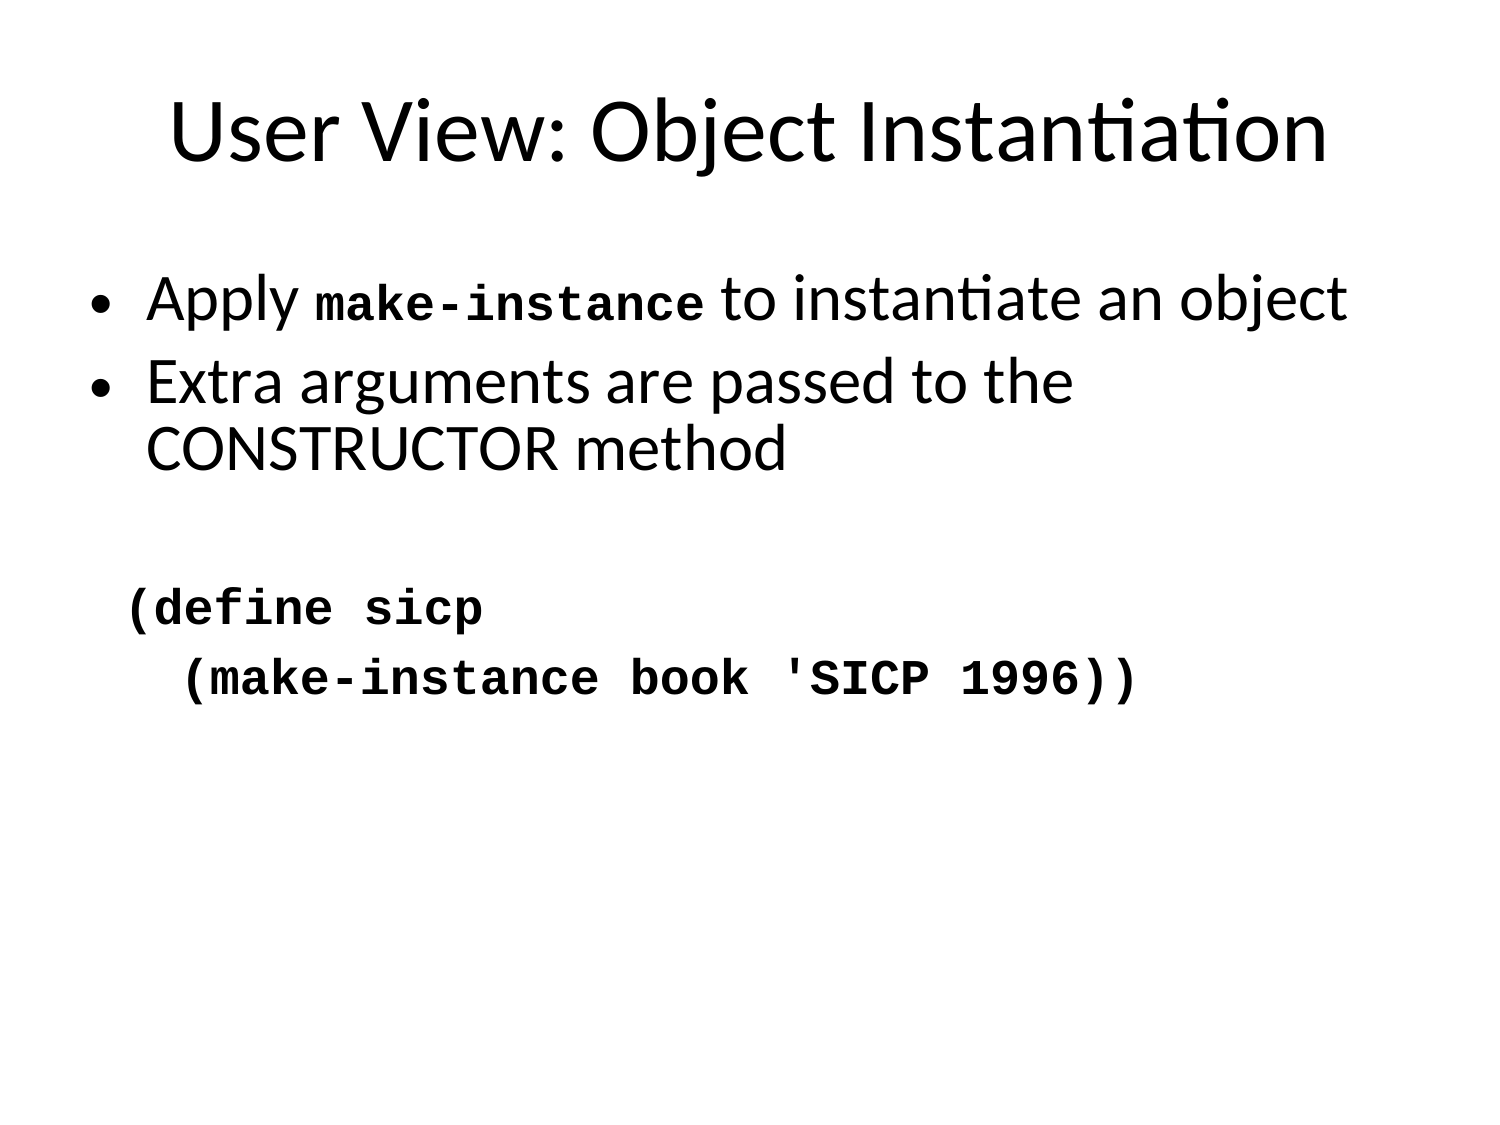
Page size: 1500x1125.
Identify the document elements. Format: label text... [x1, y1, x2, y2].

title User View: Object Instantiation [75, 24, 1426, 254]
list Apply make-instance to instantiate an object Extra arguments are passed to the CONSTRUCTOR method (define sicp (make-instance book 'SICP 1996)) [75, 262, 1426, 1006]
